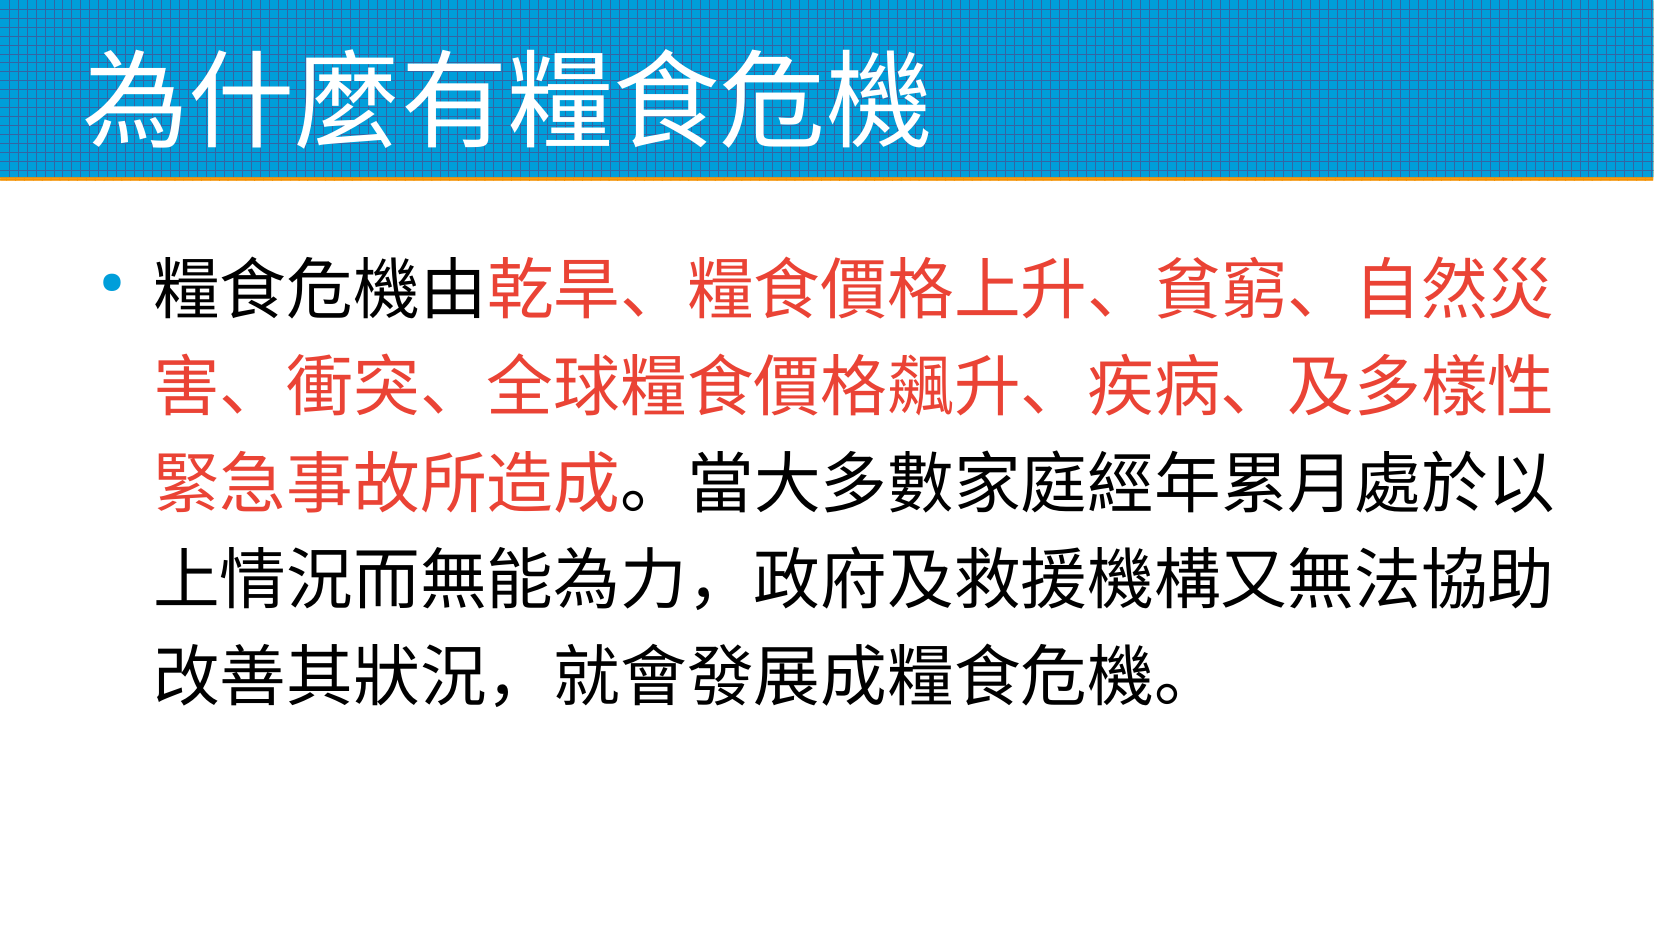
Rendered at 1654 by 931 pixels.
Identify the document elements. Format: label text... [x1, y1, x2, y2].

title 為什麼有糧食危機 [82, 14, 1571, 171]
list 糧食危機由乾旱、糧食價格上升、貧窮、自然災害、衝突、全球糧食價格飆升、疾病、及多樣性緊急事故所造成。當大多數家庭經年累月處於以上情況而無能為力，政府及救援機構又無法協助改善其狀況，就會發展成糧食危機。 [82, 236, 1563, 811]
